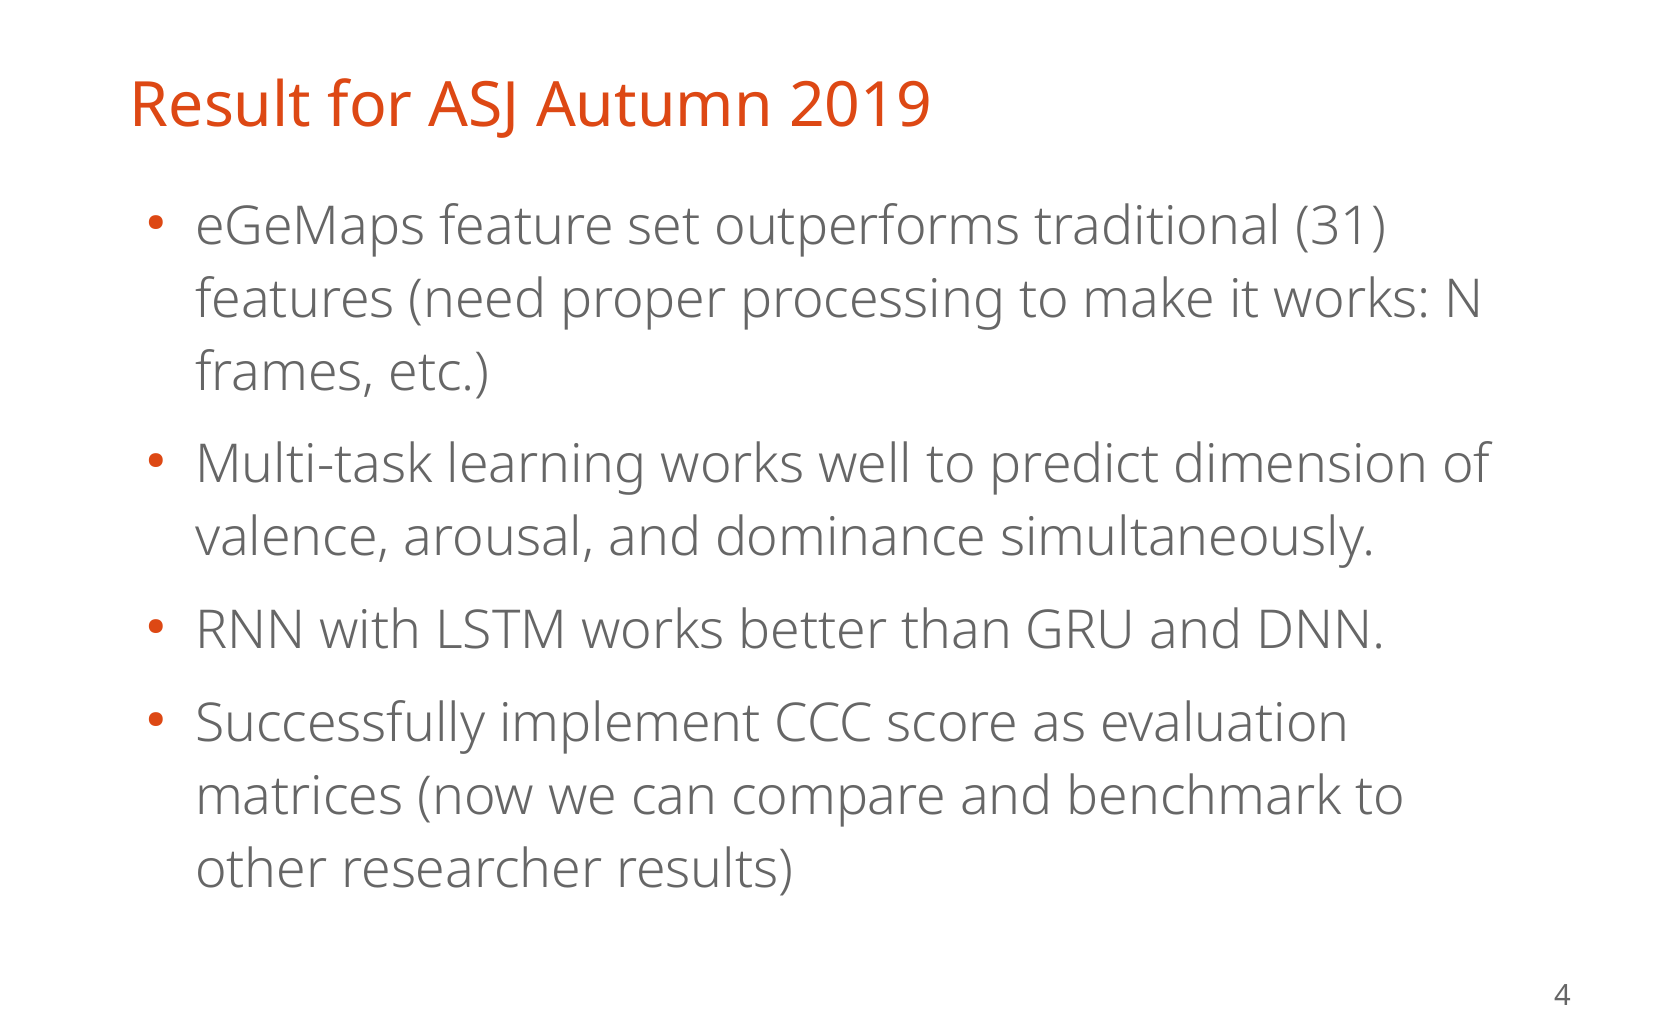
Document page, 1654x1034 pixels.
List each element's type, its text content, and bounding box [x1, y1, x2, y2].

title Result for ASJ Autumn 2019 [129, 49, 1518, 155]
list eGeMaps feature set outperforms traditional (31) features (need proper processing to make it works: N frames, etc.) Multi-task learning works well to predict dimension of valence, arousal, and dominance simultaneously. RNN with LSTM works better than GRU and DNN. Successfully implement CCC score as evaluation matrices (now we can compare and benchmark to other researcher results) [129, 186, 1518, 916]
